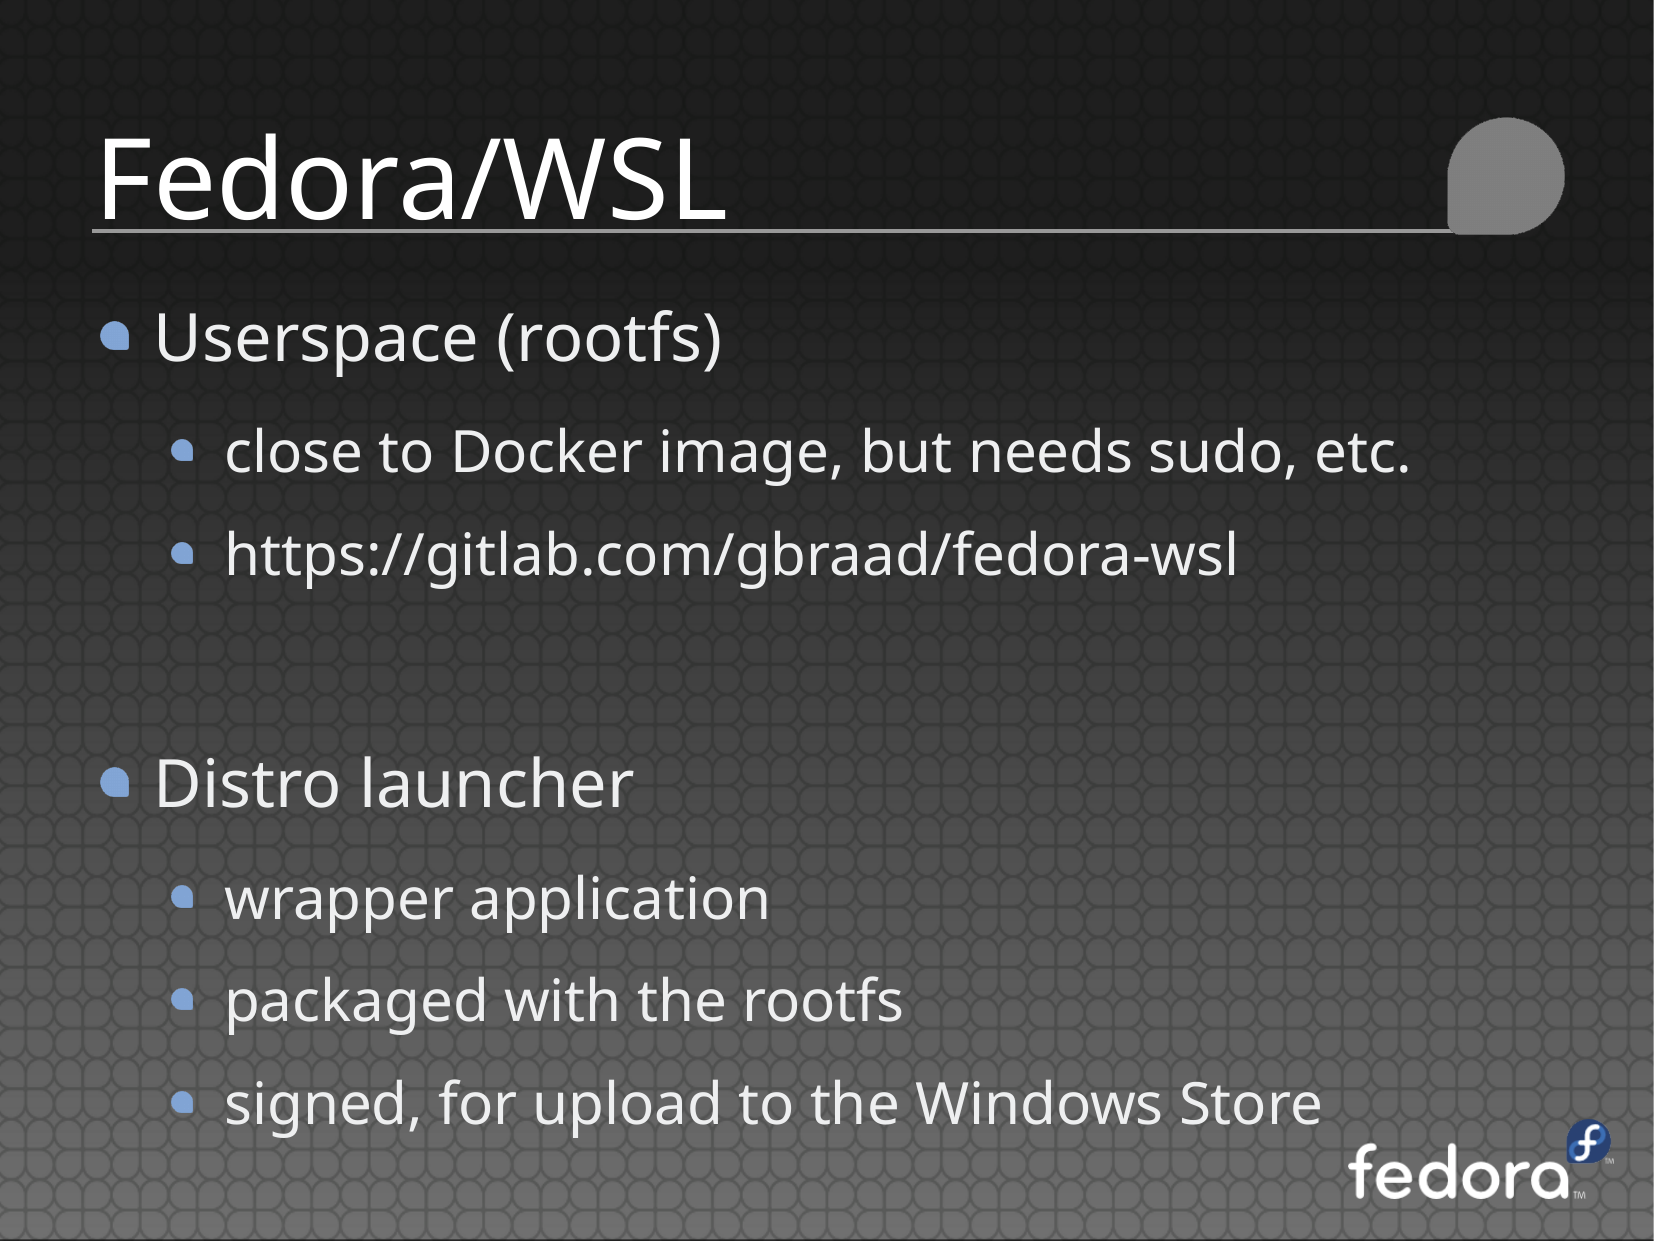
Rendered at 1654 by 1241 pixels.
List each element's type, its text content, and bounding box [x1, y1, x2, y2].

list Userspace (rootfs) close to Docker image, but needs sudo, etc. https://gitlab.com/gbraad/fedora-wsl Distro launcher wrapper application packaged with the rootfs signed, for upload to the Windows Store [82, 290, 1571, 1094]
picture [0, 0, 1654, 1241]
title Fedora/WSL [94, 100, 1426, 251]
